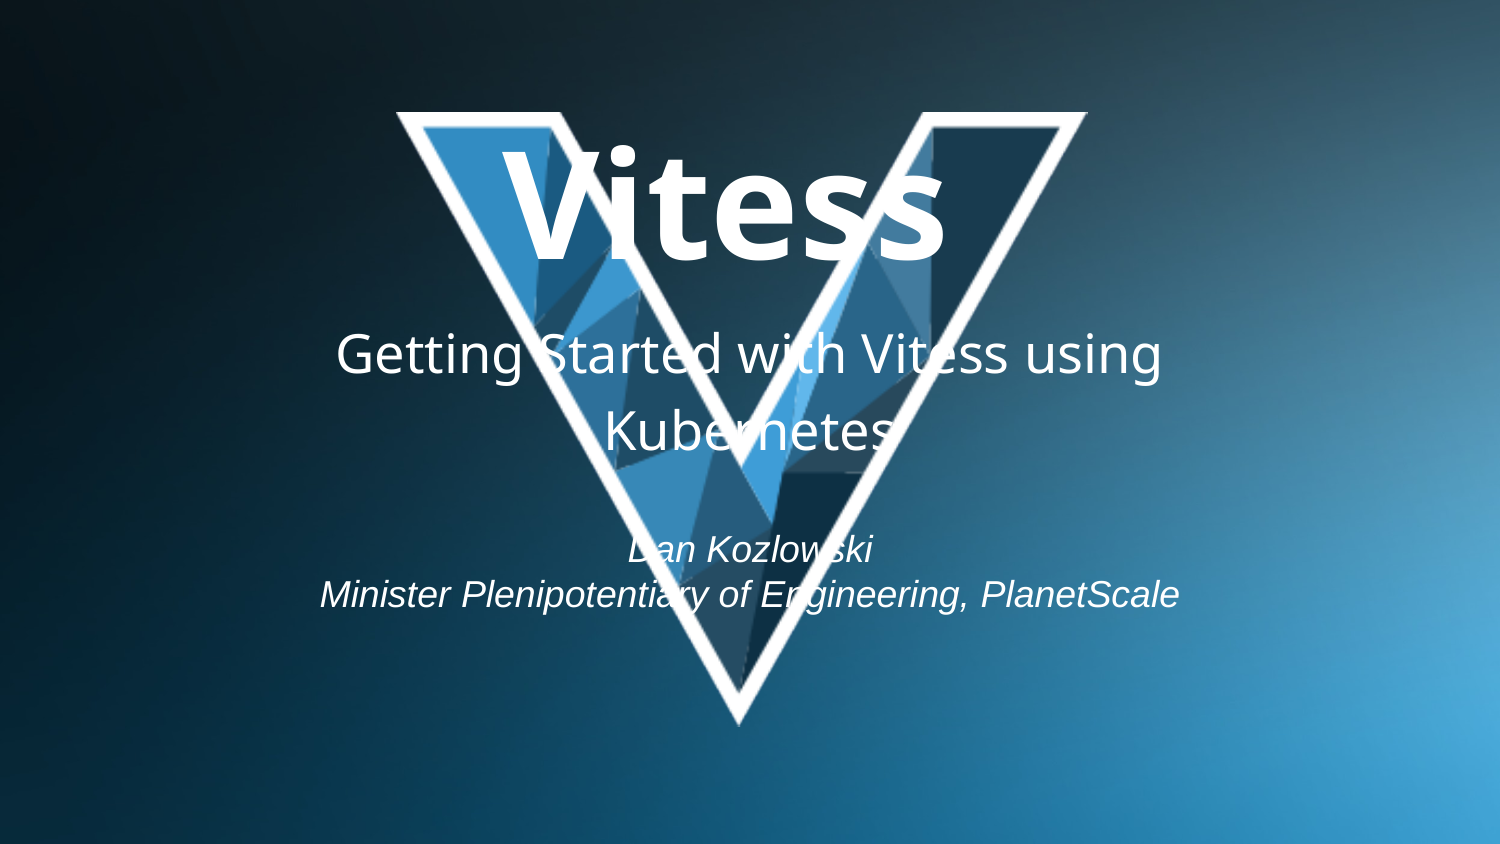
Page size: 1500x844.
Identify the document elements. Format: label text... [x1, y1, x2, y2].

text_box Dan Kozlowski Minister Plenipotentiary of Engineering, PlanetScale [173, 510, 1327, 794]
text_box Vitess [461, 94, 991, 262]
list Getting Started with Vitess using Kubernetes [75, 306, 1425, 511]
picture [0, 0, 1500, 844]
